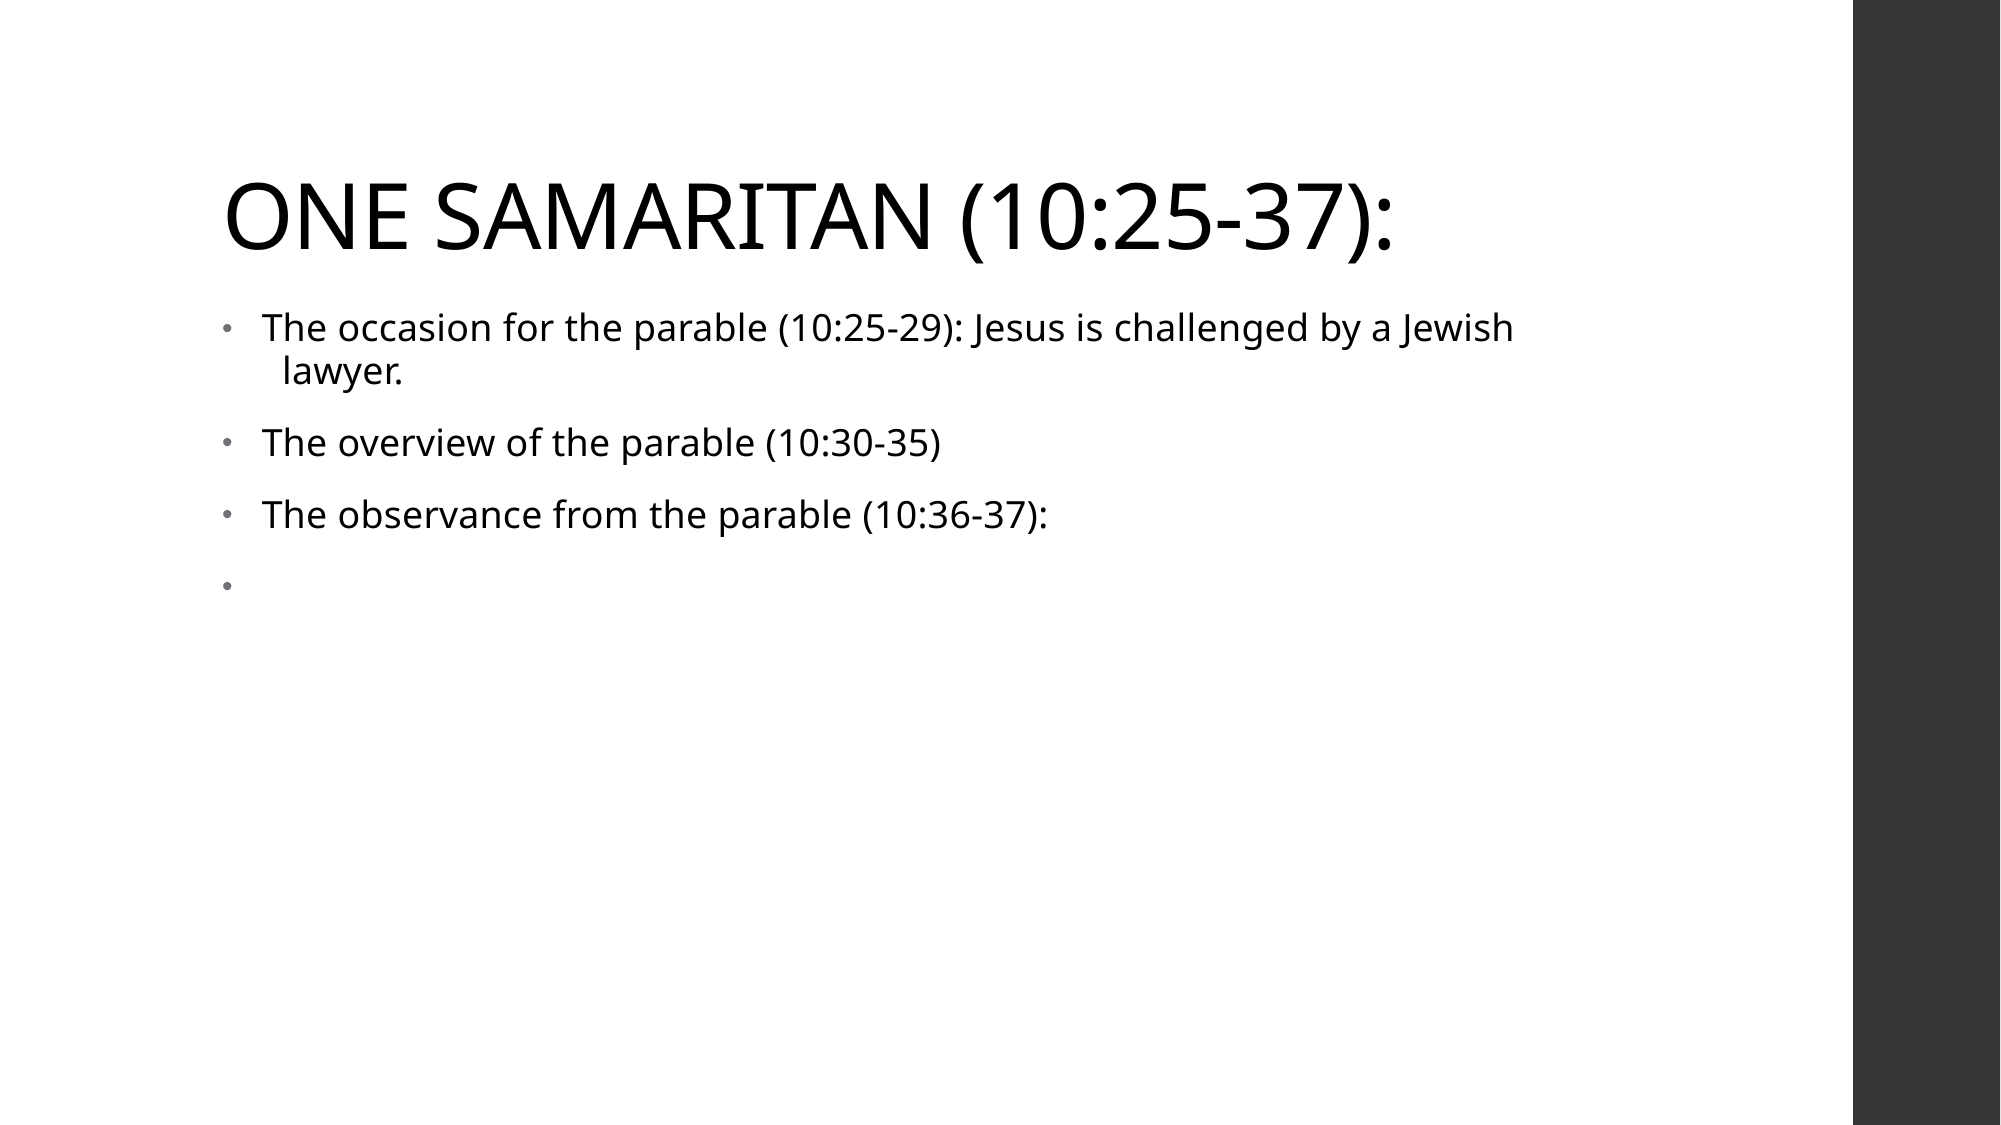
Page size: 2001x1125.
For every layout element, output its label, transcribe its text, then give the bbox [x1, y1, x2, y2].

list The occasion for the parable (10:25-29): Jesus is challenged by a Jewish lawyer. The overview of the parable (10:30-35) The observance from the parable (10:36-37): [206, 299, 1617, 1014]
title ONE SAMARITAN (10:25-37): [206, 60, 1797, 278]
